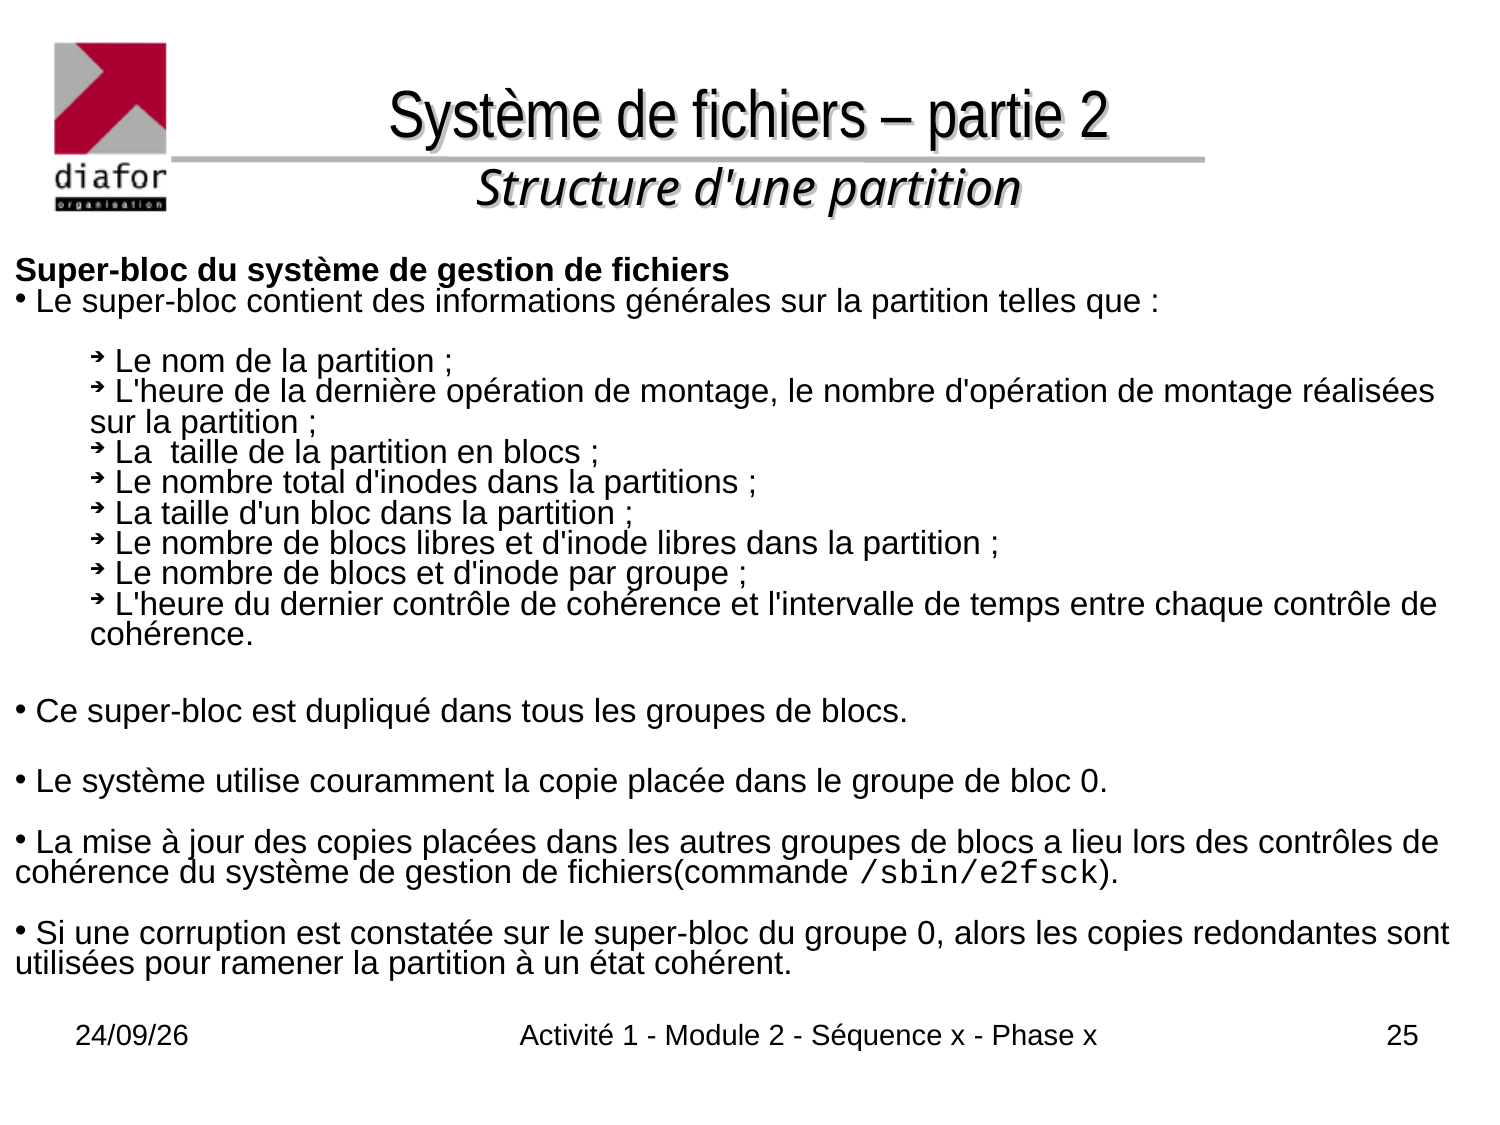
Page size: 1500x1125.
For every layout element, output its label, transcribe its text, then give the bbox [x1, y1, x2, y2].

picture [53, 42, 168, 213]
text_box Super-bloc du système de gestion de fichiers Le super-bloc contient des informations générales sur la partition telles que : Le nom de la partition ; L'heure de la dernière opération de montage, le nombre d'opération de montage réalisées sur la partition ; La taille de la partition en blocs ; Le nombre total d'inodes dans la partitions ; La taille d'un bloc dans la partition ; Le nombre de blocs libres et d'inode libres dans la partition ; Le nombre de blocs et d'inode par groupe ; L'heure du dernier contrôle de cohérence et l'intervalle de temps entre chaque contrôle de cohérence. [0, 250, 1464, 659]
text_box Ce super-bloc est dupliqué dans tous les groupes de blocs. Le système utilise couramment la copie placée dans le groupe de bloc 0. La mise à jour des copies placées dans les autres groupes de blocs a lieu lors des contrôles de cohérence du système de gestion de fichiers(commande /sbin/e2fsck). Si une corruption est constatée sur le super-bloc du groupe 0, alors les copies redondantes sont utilisées pour ramener la partition à un état cohérent. [0, 690, 1477, 979]
title Système de fichiers – partie 2 Structure d'une partition [75, 45, 1426, 250]
